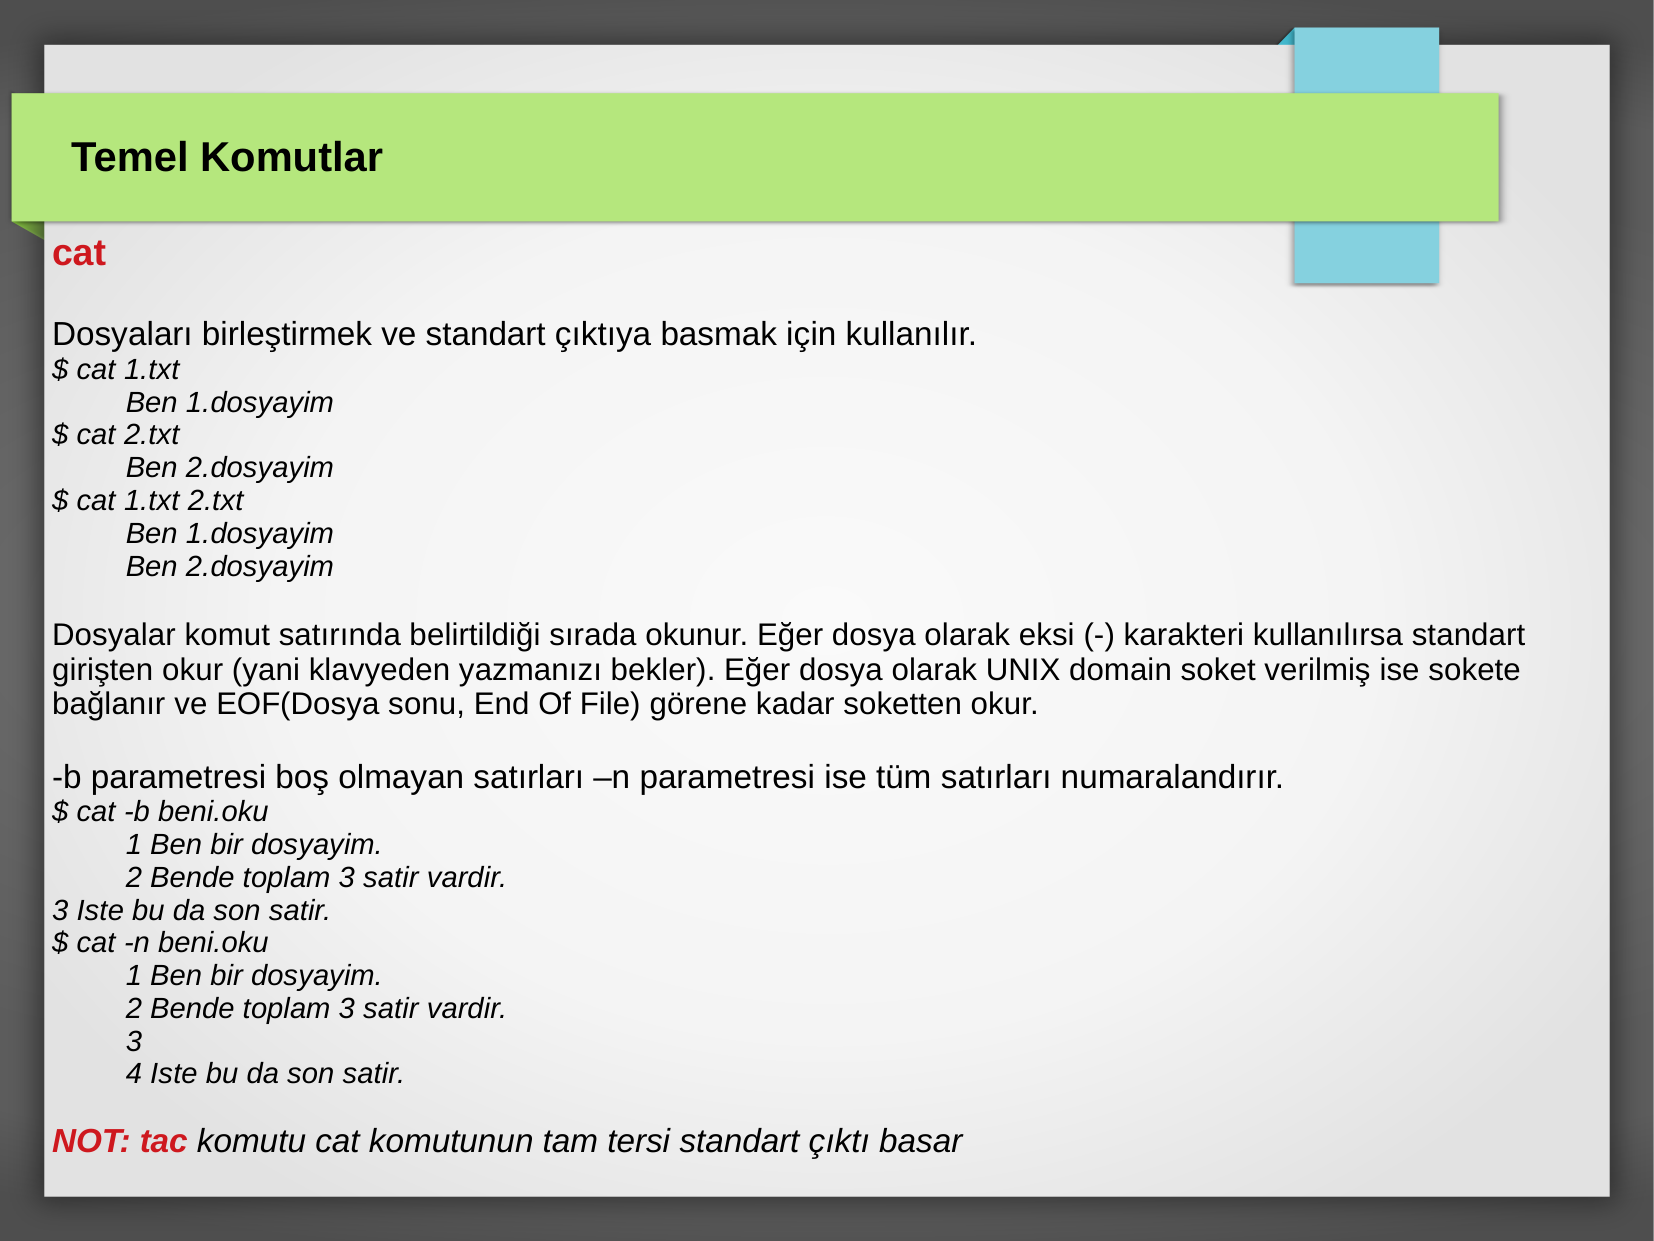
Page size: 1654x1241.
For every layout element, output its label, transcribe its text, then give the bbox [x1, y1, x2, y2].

text_box Temel Komutlar [56, 126, 426, 207]
text_box cat Dosyaları birleştirmek ve standart çıktıya basmak için kullanılır. $ cat 1.txt Ben 1.dosyayim $ cat 2.txt Ben 2.dosyayim $ cat 1.txt 2.txt Ben 1.dosyayim Ben 2.dosyayim Dosyalar komut satırında belirtildiği sırada okunur. Eğer dosya olarak eksi (-) karakteri kullanılırsa standart girişten okur (yani klavyeden yazmanızı bekler). Eğer dosya olarak UNIX domain soket verilmiş ise sokete bağlanır ve EOF(Dosya sonu, End Of File) görene kadar soketten okur. -b parametresi boş olmayan satırları –n parametresi ise tüm satırları numaralandırır. $ cat -b beni.oku 1 Ben bir dosyayim. 2 Bende toplam 3 satir vardir. 3 Iste bu da son satir. $ cat -n beni.oku 1 Ben bir dosyayim. 2 Bende toplam 3 satir vardir. 3 4 Iste bu da son satir. NOT: tac komutu cat komutunun tam tersi standart çıktı basar [37, 224, 1595, 1182]
picture [0, 0, 1654, 1241]
